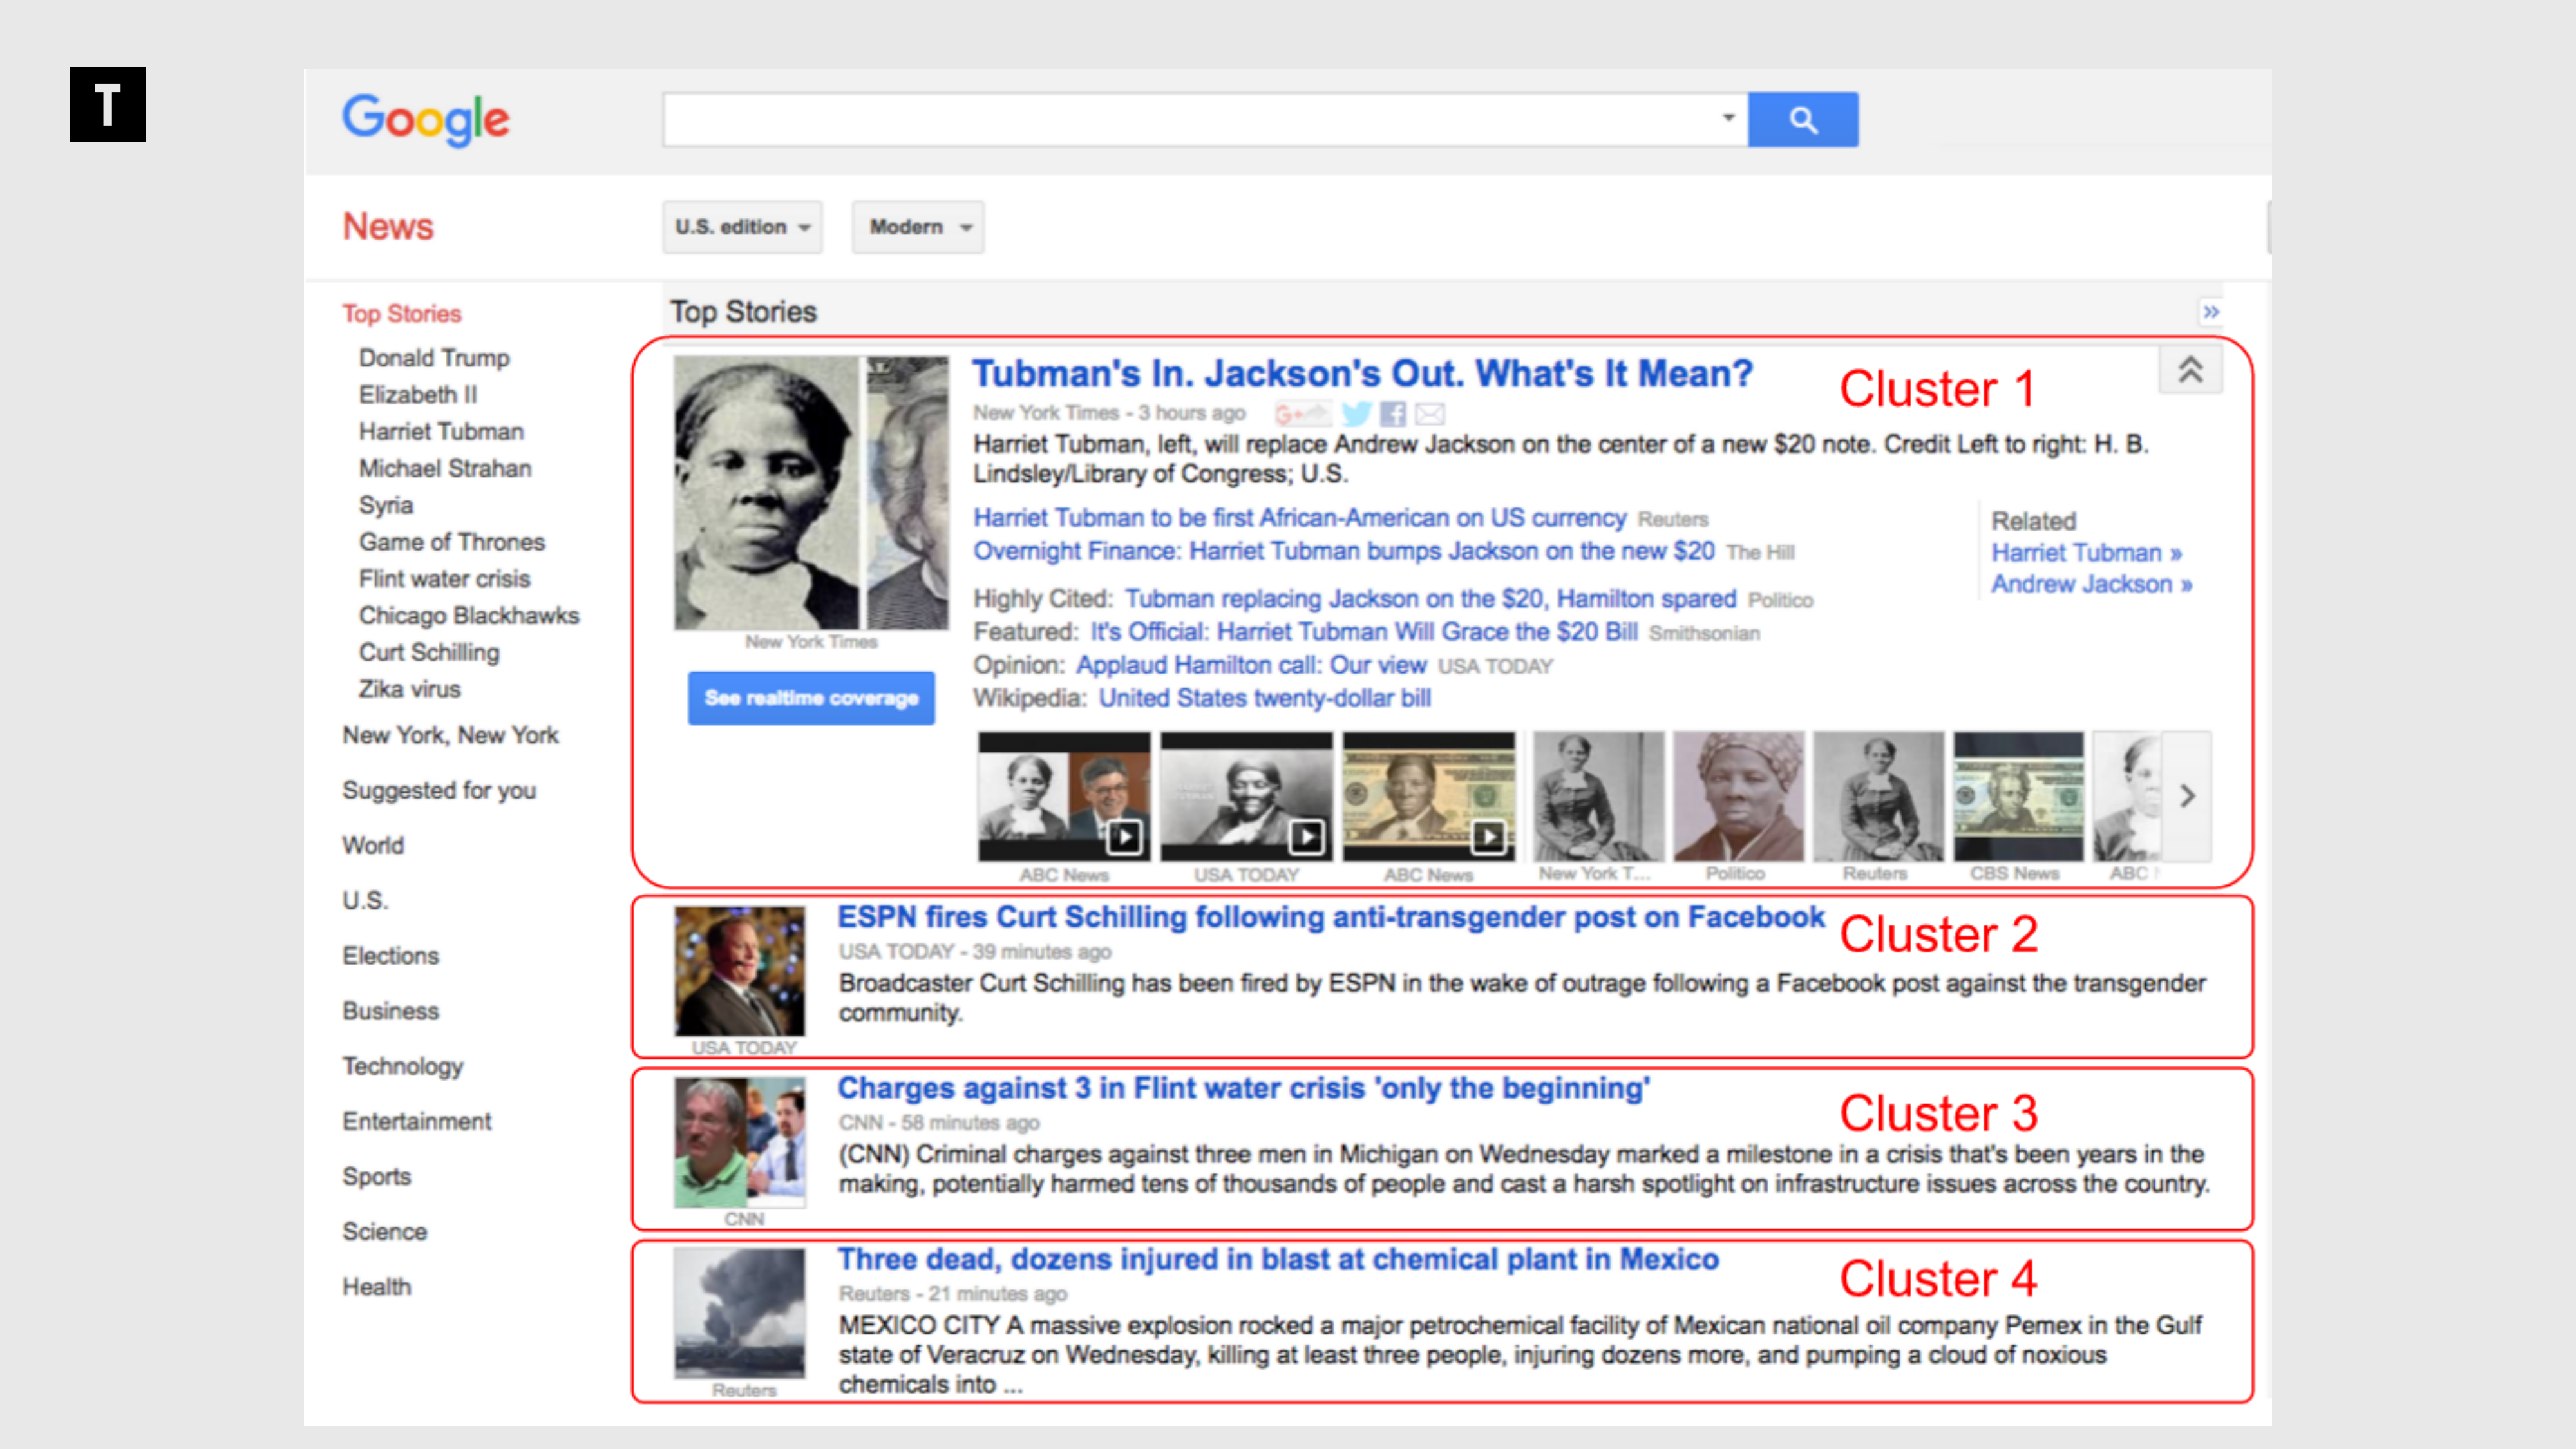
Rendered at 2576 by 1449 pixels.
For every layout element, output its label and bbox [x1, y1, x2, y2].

picture [304, 69, 2272, 1426]
picture [70, 67, 146, 142]
